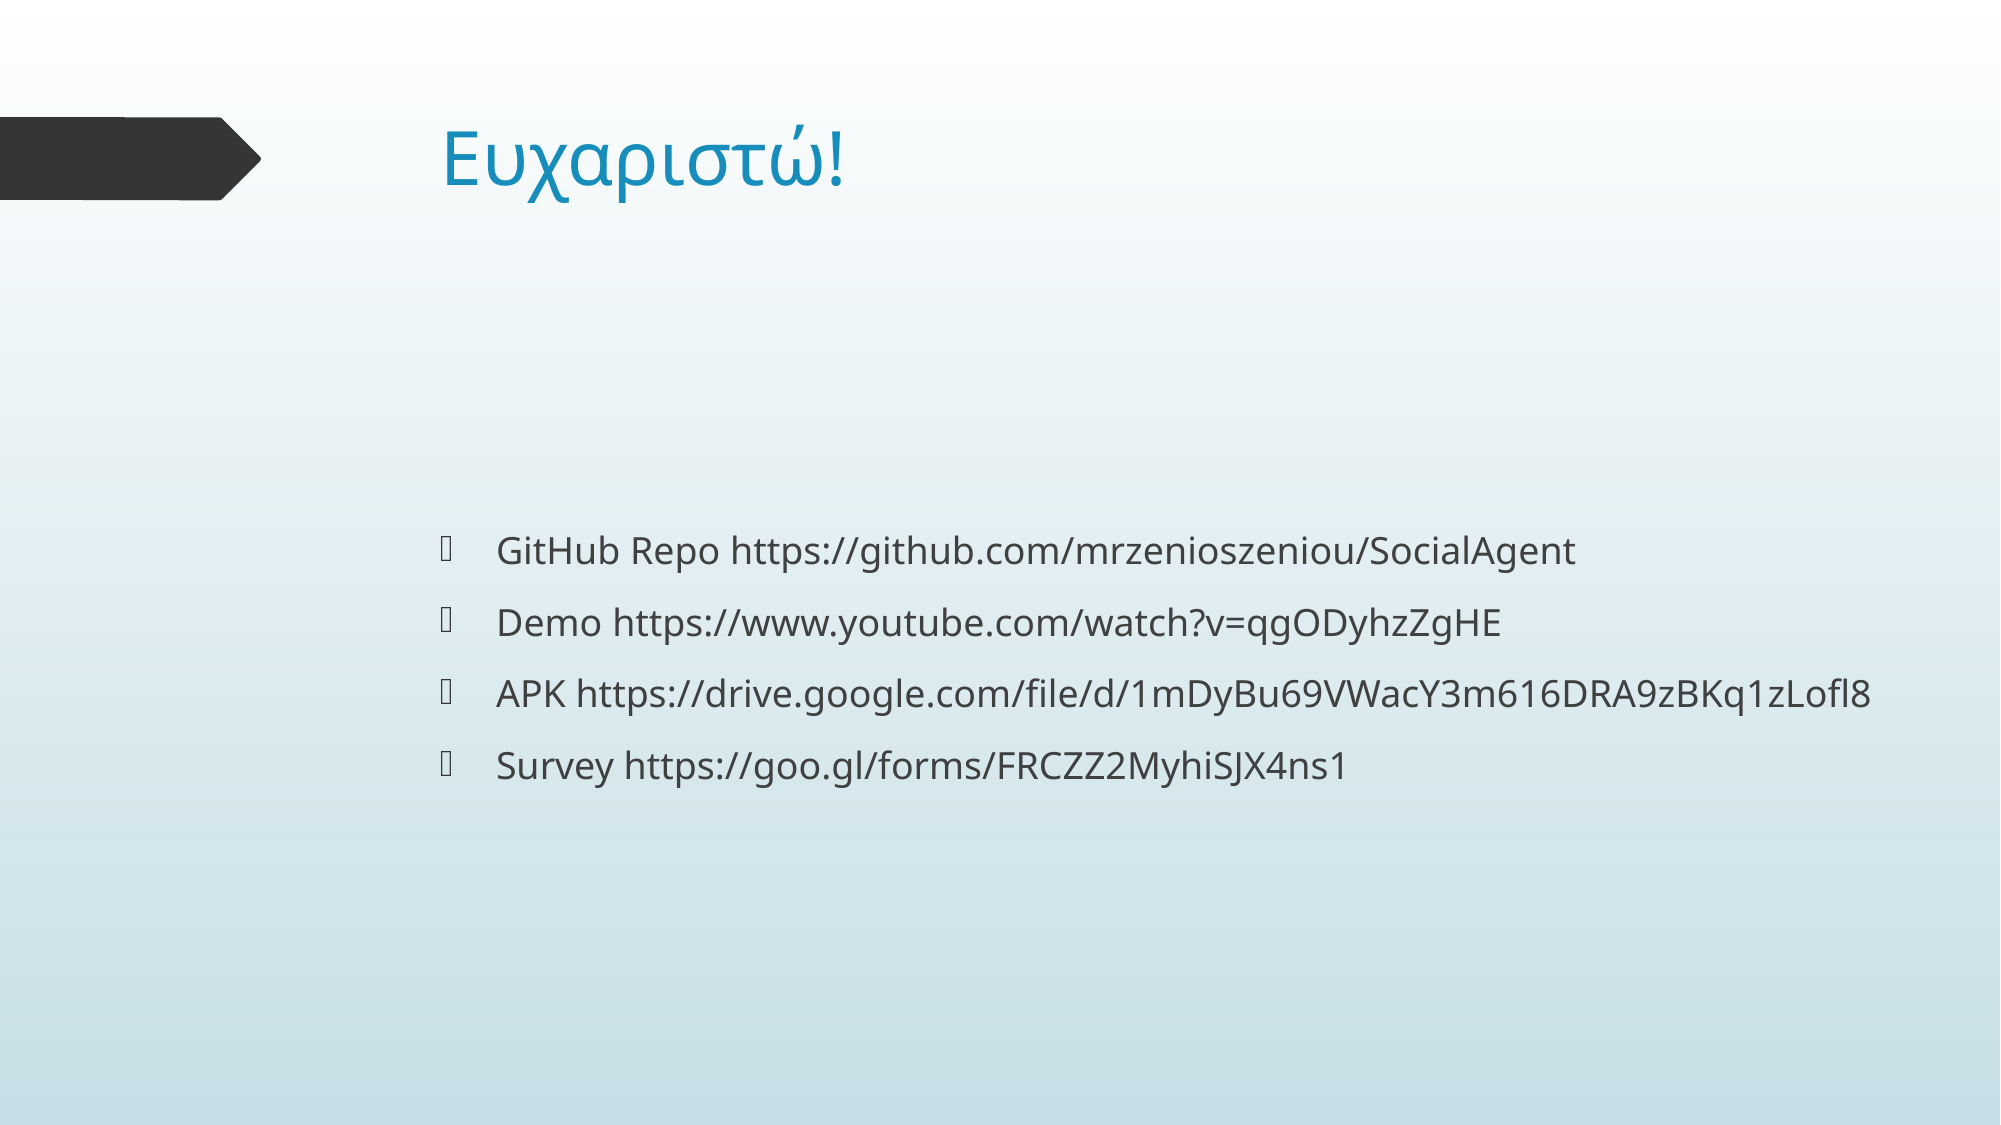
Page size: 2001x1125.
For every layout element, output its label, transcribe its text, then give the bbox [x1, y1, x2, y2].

list GitHub Repo https://github.com/mrzenioszeniou/SocialAgent Demo https://www.youtube.com/watch?v=qgODyhzZgHE APK https://drive.google.com/file/d/1mDyBu69VWacY3m616DRA9zBKq1zLofl8 Survey https://goo.gl/forms/FRCZZ2MyhiSJX4ns1 [424, 350, 1943, 970]
title Ευχαριστώ! [425, 102, 1888, 313]
